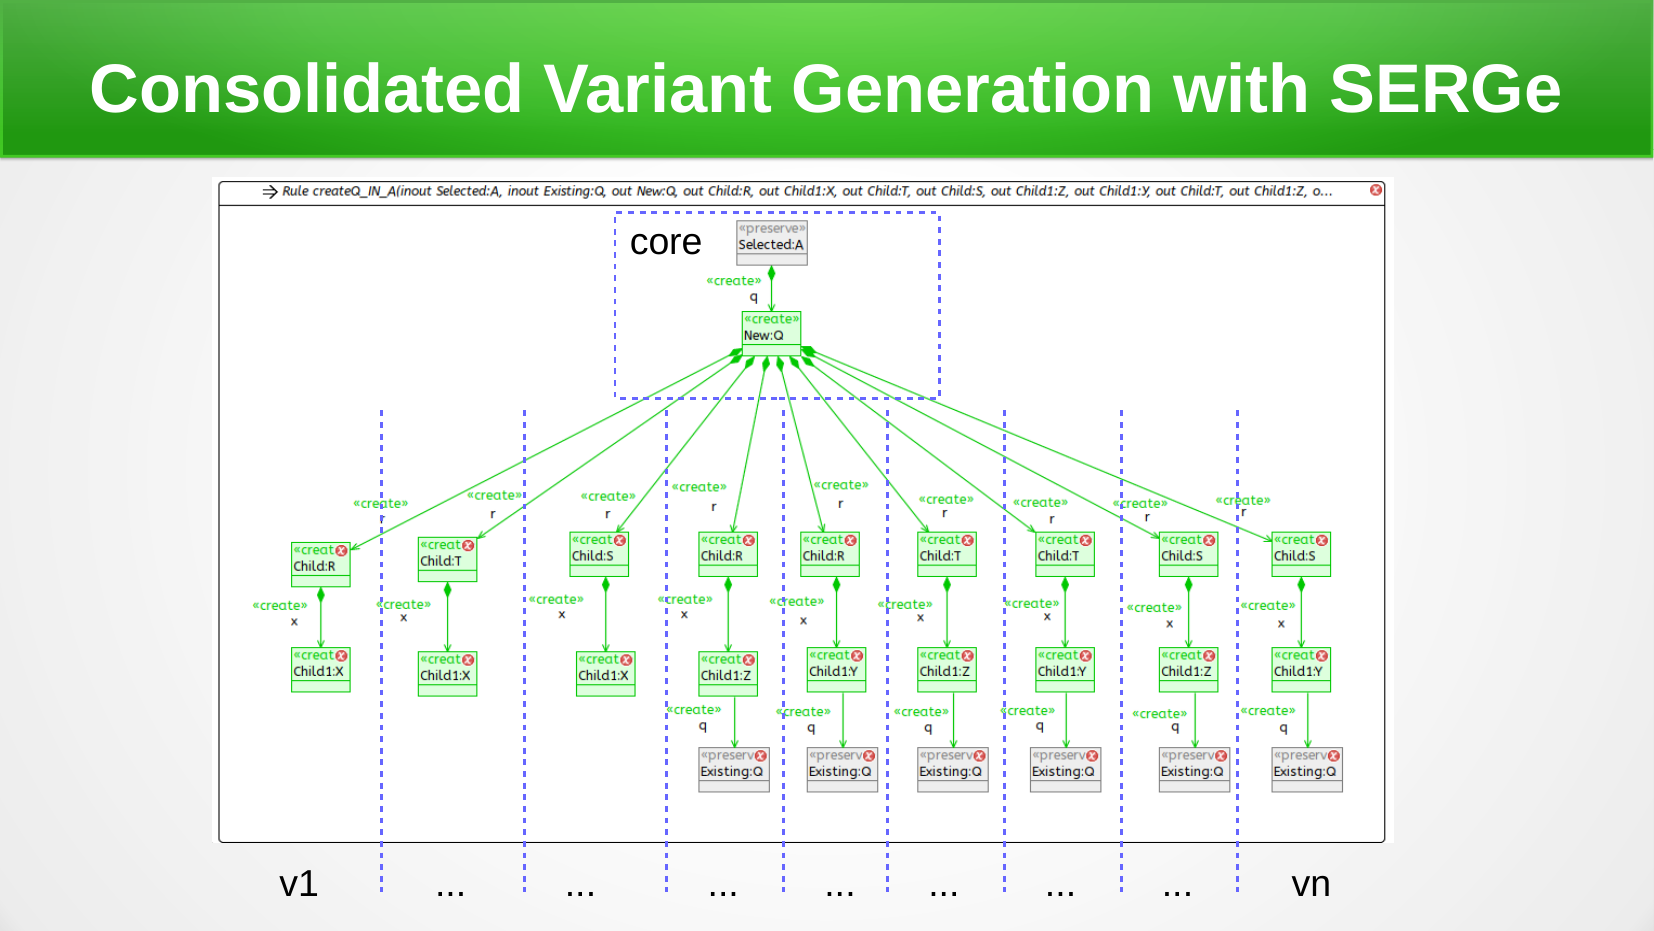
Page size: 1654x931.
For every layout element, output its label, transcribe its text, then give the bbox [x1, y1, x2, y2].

text_box ... [420, 855, 499, 917]
text_box ... [550, 855, 628, 917]
text_box ... [1147, 855, 1225, 917]
text_box ... [913, 855, 992, 917]
text_box ... [1030, 855, 1109, 917]
text_box vn [1276, 855, 1368, 917]
title Consolidated Variant Generation with SERGe [82, 35, 1571, 142]
picture [212, 177, 1394, 843]
text_box ... [692, 855, 771, 917]
text_box v1 [264, 855, 356, 917]
text_box ... [809, 855, 888, 917]
text_box core [615, 212, 745, 273]
